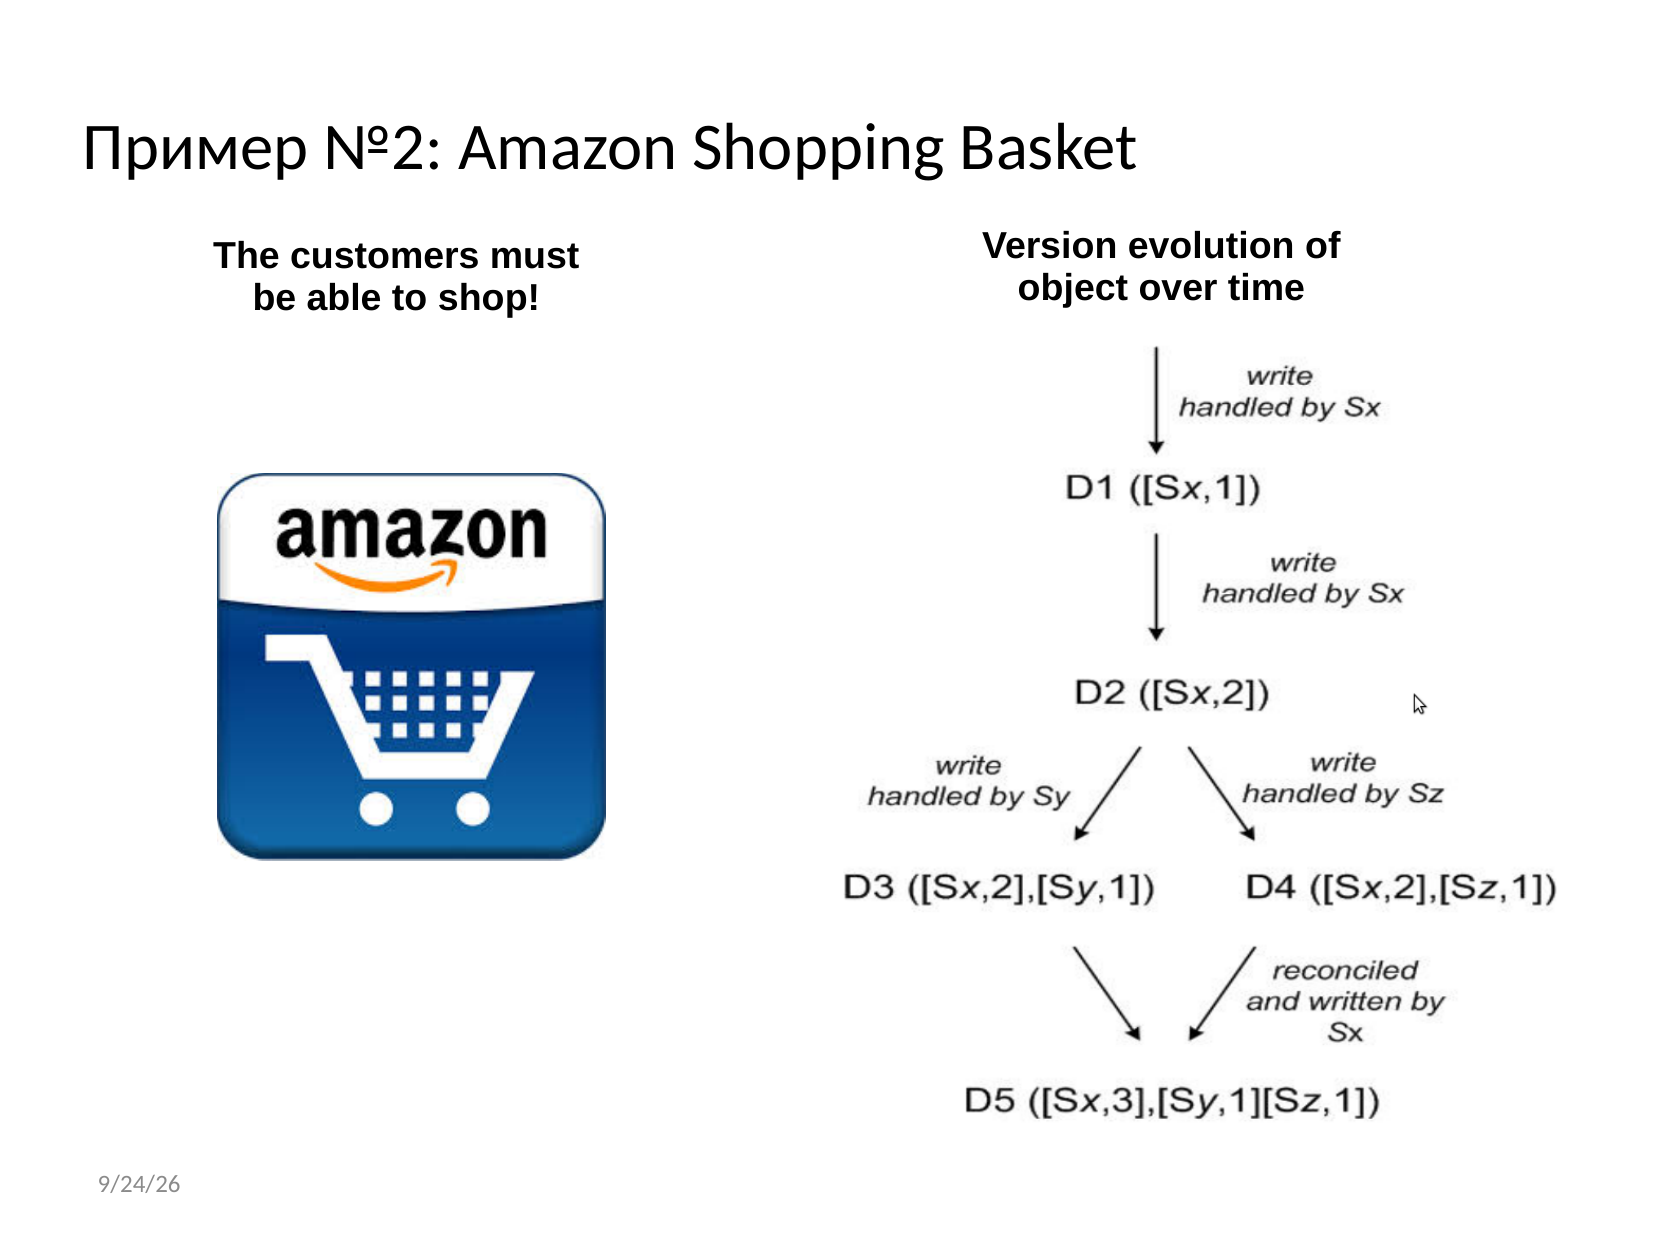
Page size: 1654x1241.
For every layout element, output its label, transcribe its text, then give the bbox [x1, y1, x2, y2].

text_box Version evolution of object over time [919, 217, 1404, 350]
picture [836, 329, 1568, 1140]
picture [217, 473, 606, 861]
title Пример №2: Amazon Shopping Basket [82, 49, 1571, 257]
text_box The customers must be able to shop! [198, 227, 636, 360]
